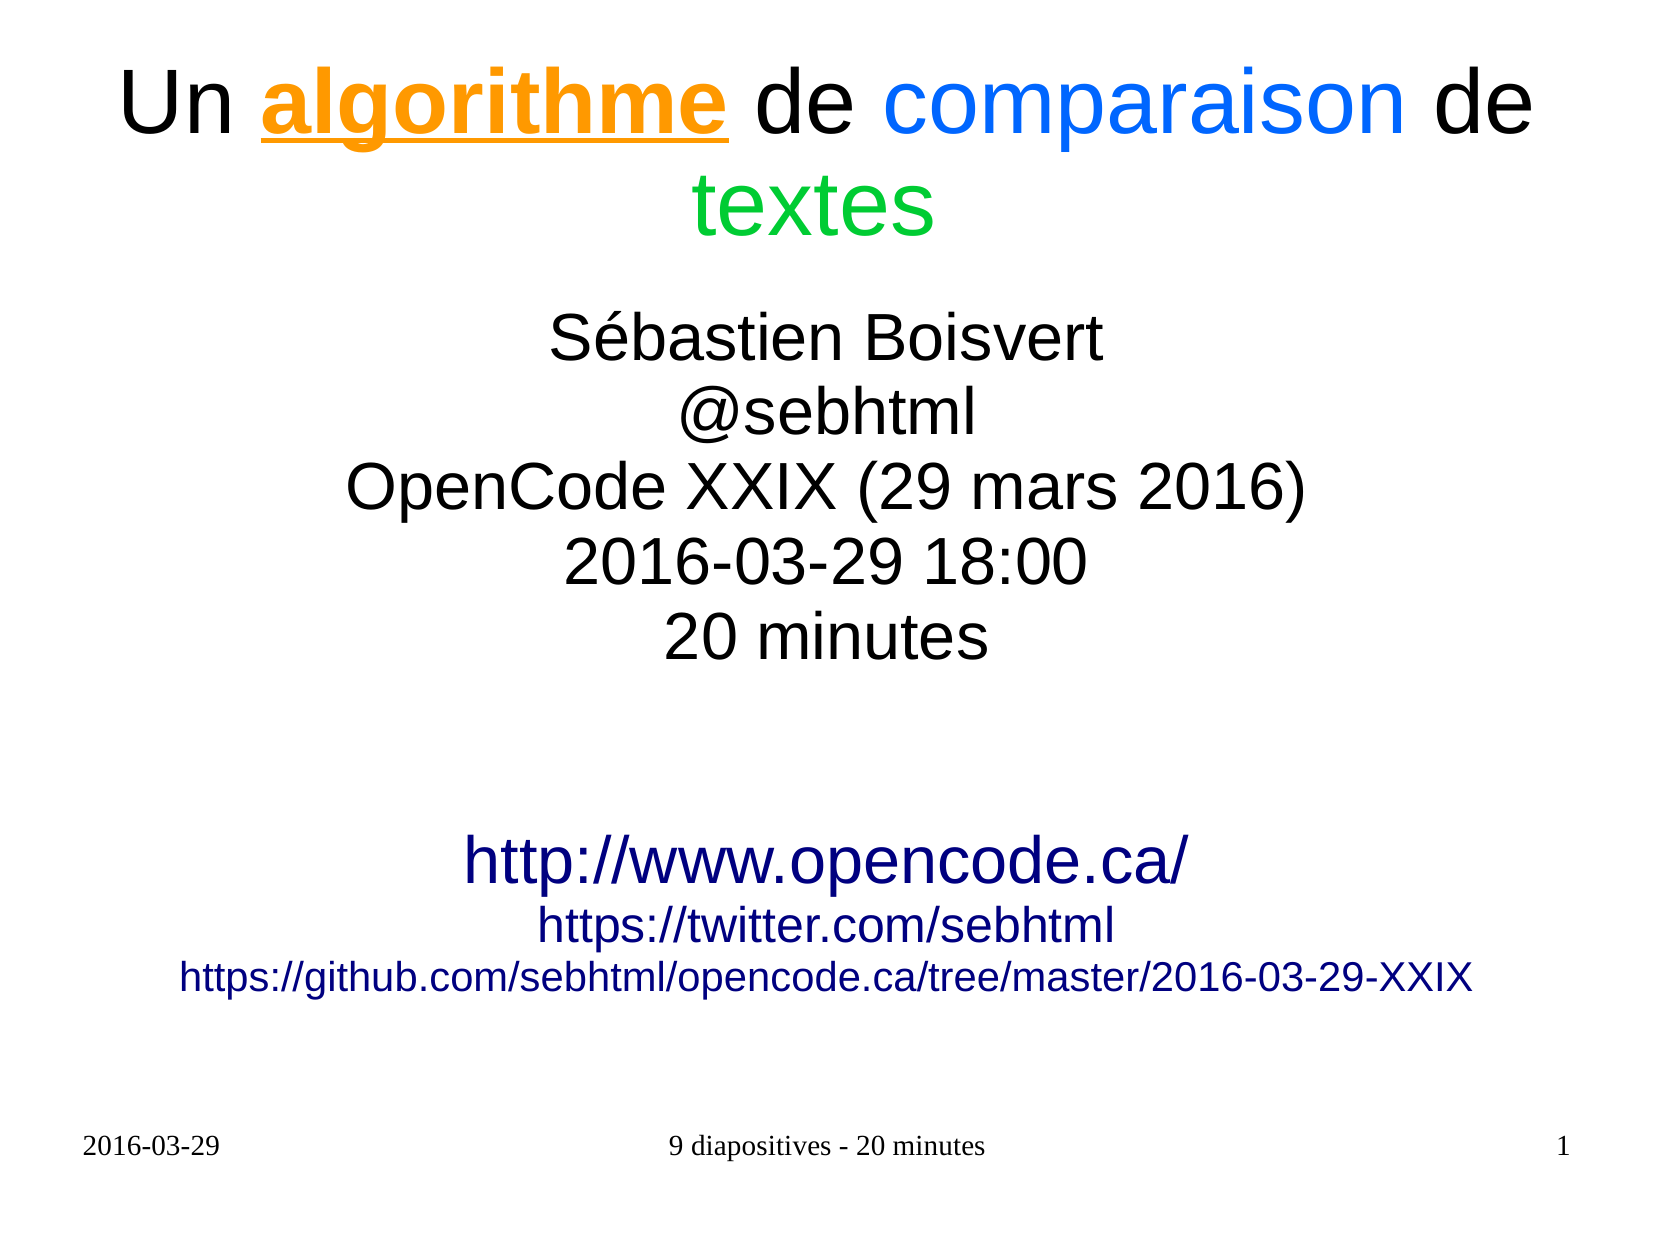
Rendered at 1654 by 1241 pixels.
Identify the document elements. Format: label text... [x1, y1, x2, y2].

title Un algorithme de comparaison de textes [82, 49, 1571, 257]
subtitle Sébastien Boisvert @sebhtml OpenCode XXIX (29 mars 2016) 2016-03-29 18:00 20 minutes http://www.opencode.ca/ https://twitter.com/sebhtml https://github.com/sebhtml/opencode.ca/tree/master/2016-03-29-XXIX [82, 290, 1571, 1010]
